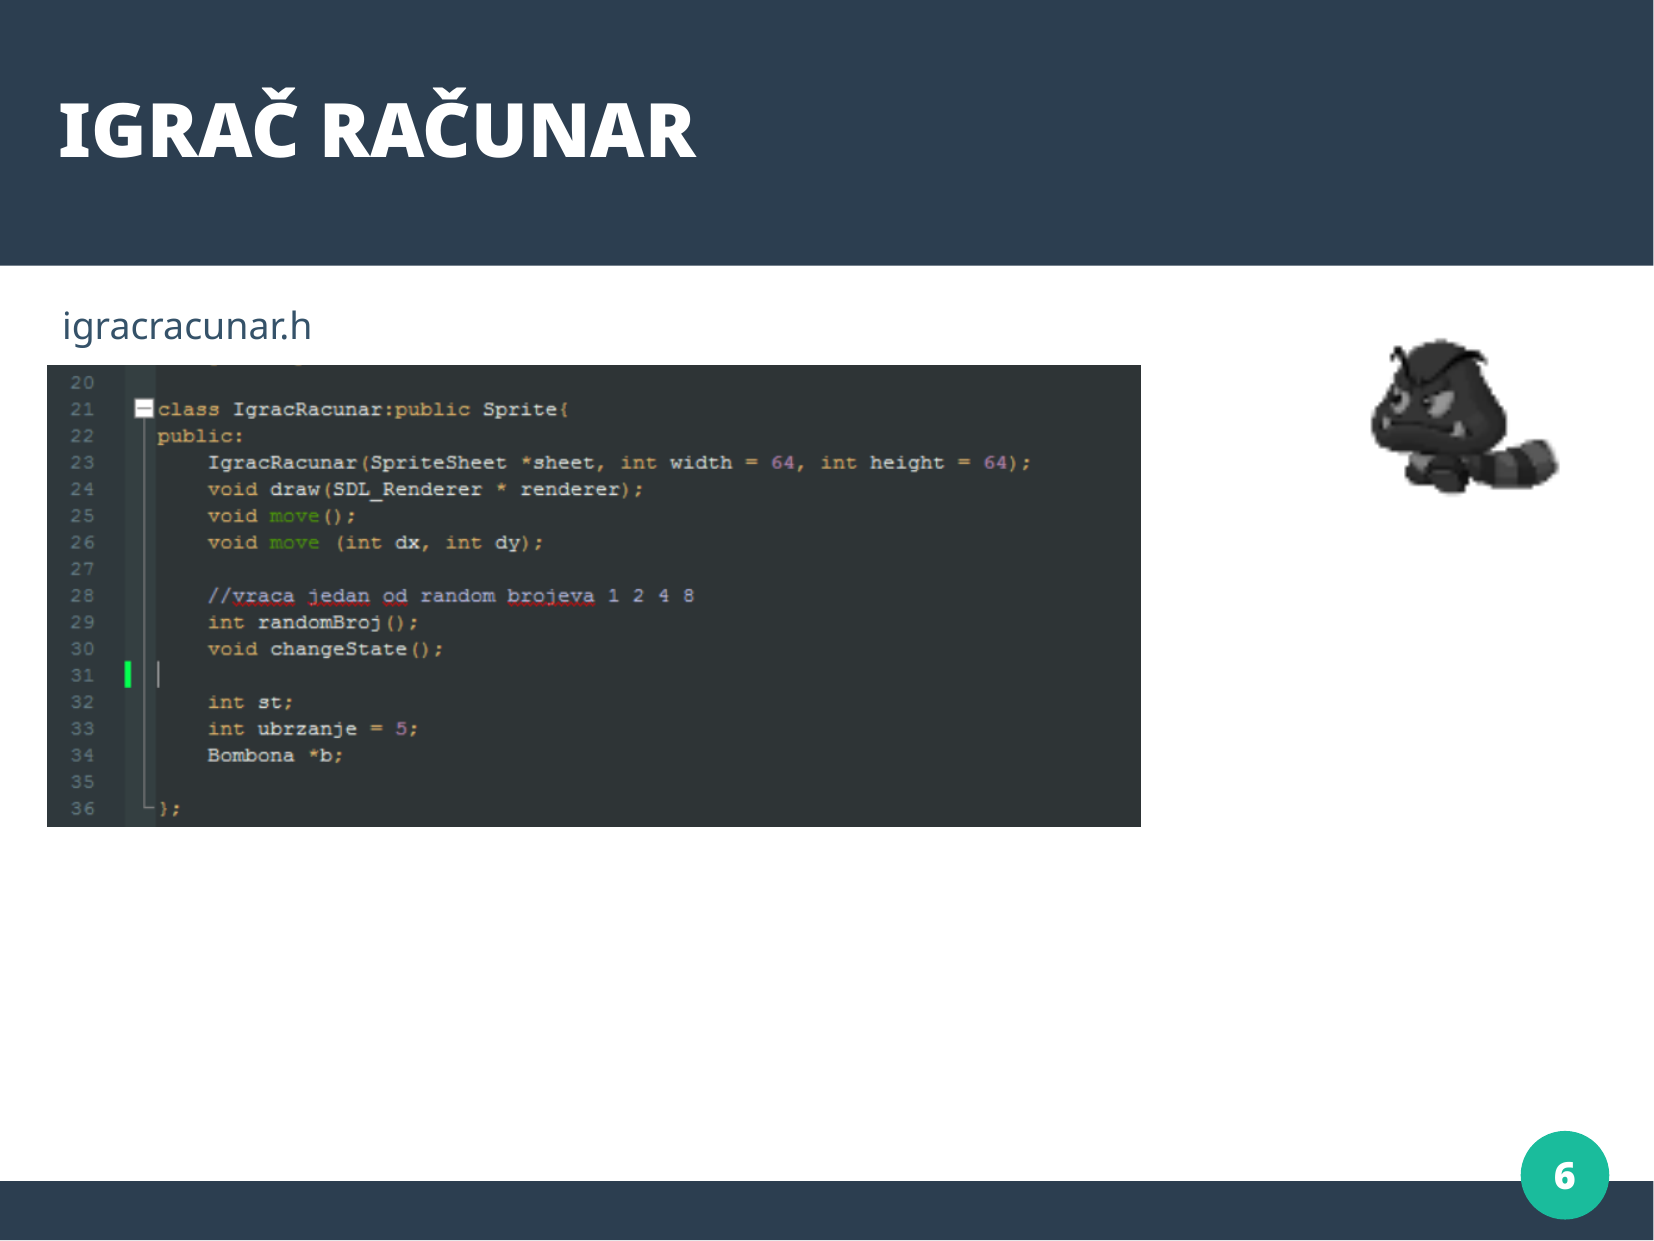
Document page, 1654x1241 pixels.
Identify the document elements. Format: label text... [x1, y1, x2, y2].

text_box igracracunar.h [47, 292, 721, 355]
title IGRAČ RAČUNAR [59, 49, 1595, 207]
picture [47, 365, 1141, 827]
picture [1347, 333, 1575, 520]
